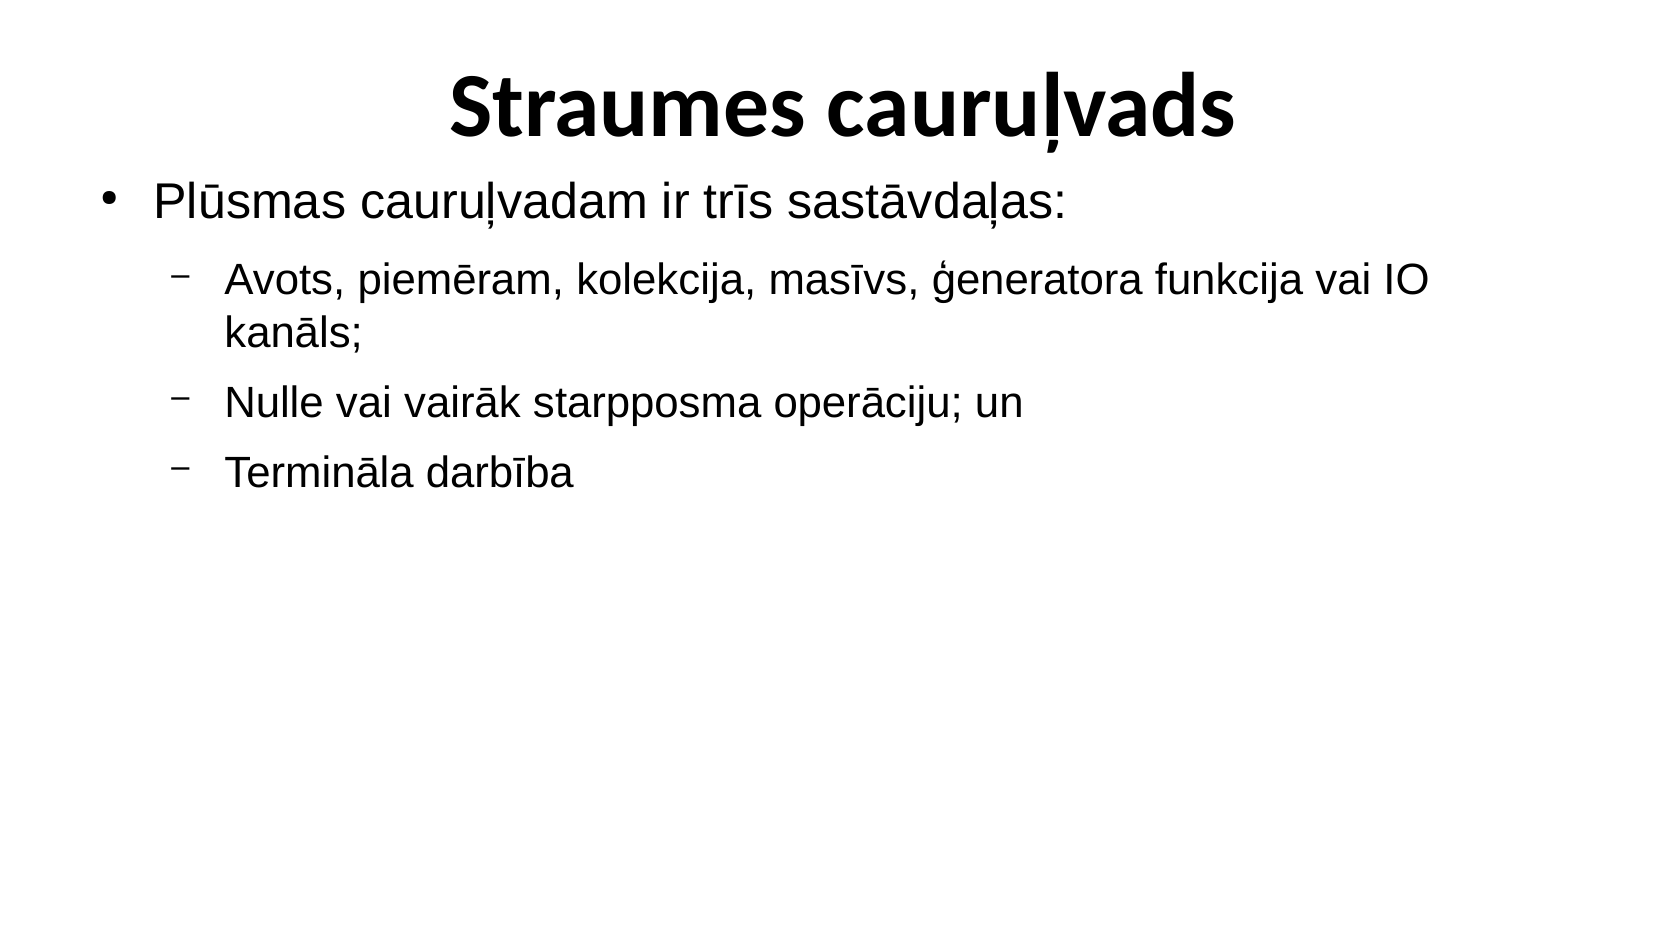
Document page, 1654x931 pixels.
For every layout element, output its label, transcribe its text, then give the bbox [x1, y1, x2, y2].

title Straumes cauruļvads [82, 36, 1571, 146]
list Plūsmas cauruļvadam ir trīs sastāvdaļas: Avots, piemēram, kolekcija, masīvs, ģeneratora funkcija vai IO kanāls; Nulle vai vairāk starpposma operāciju; un Termināla darbība [82, 168, 1538, 889]
